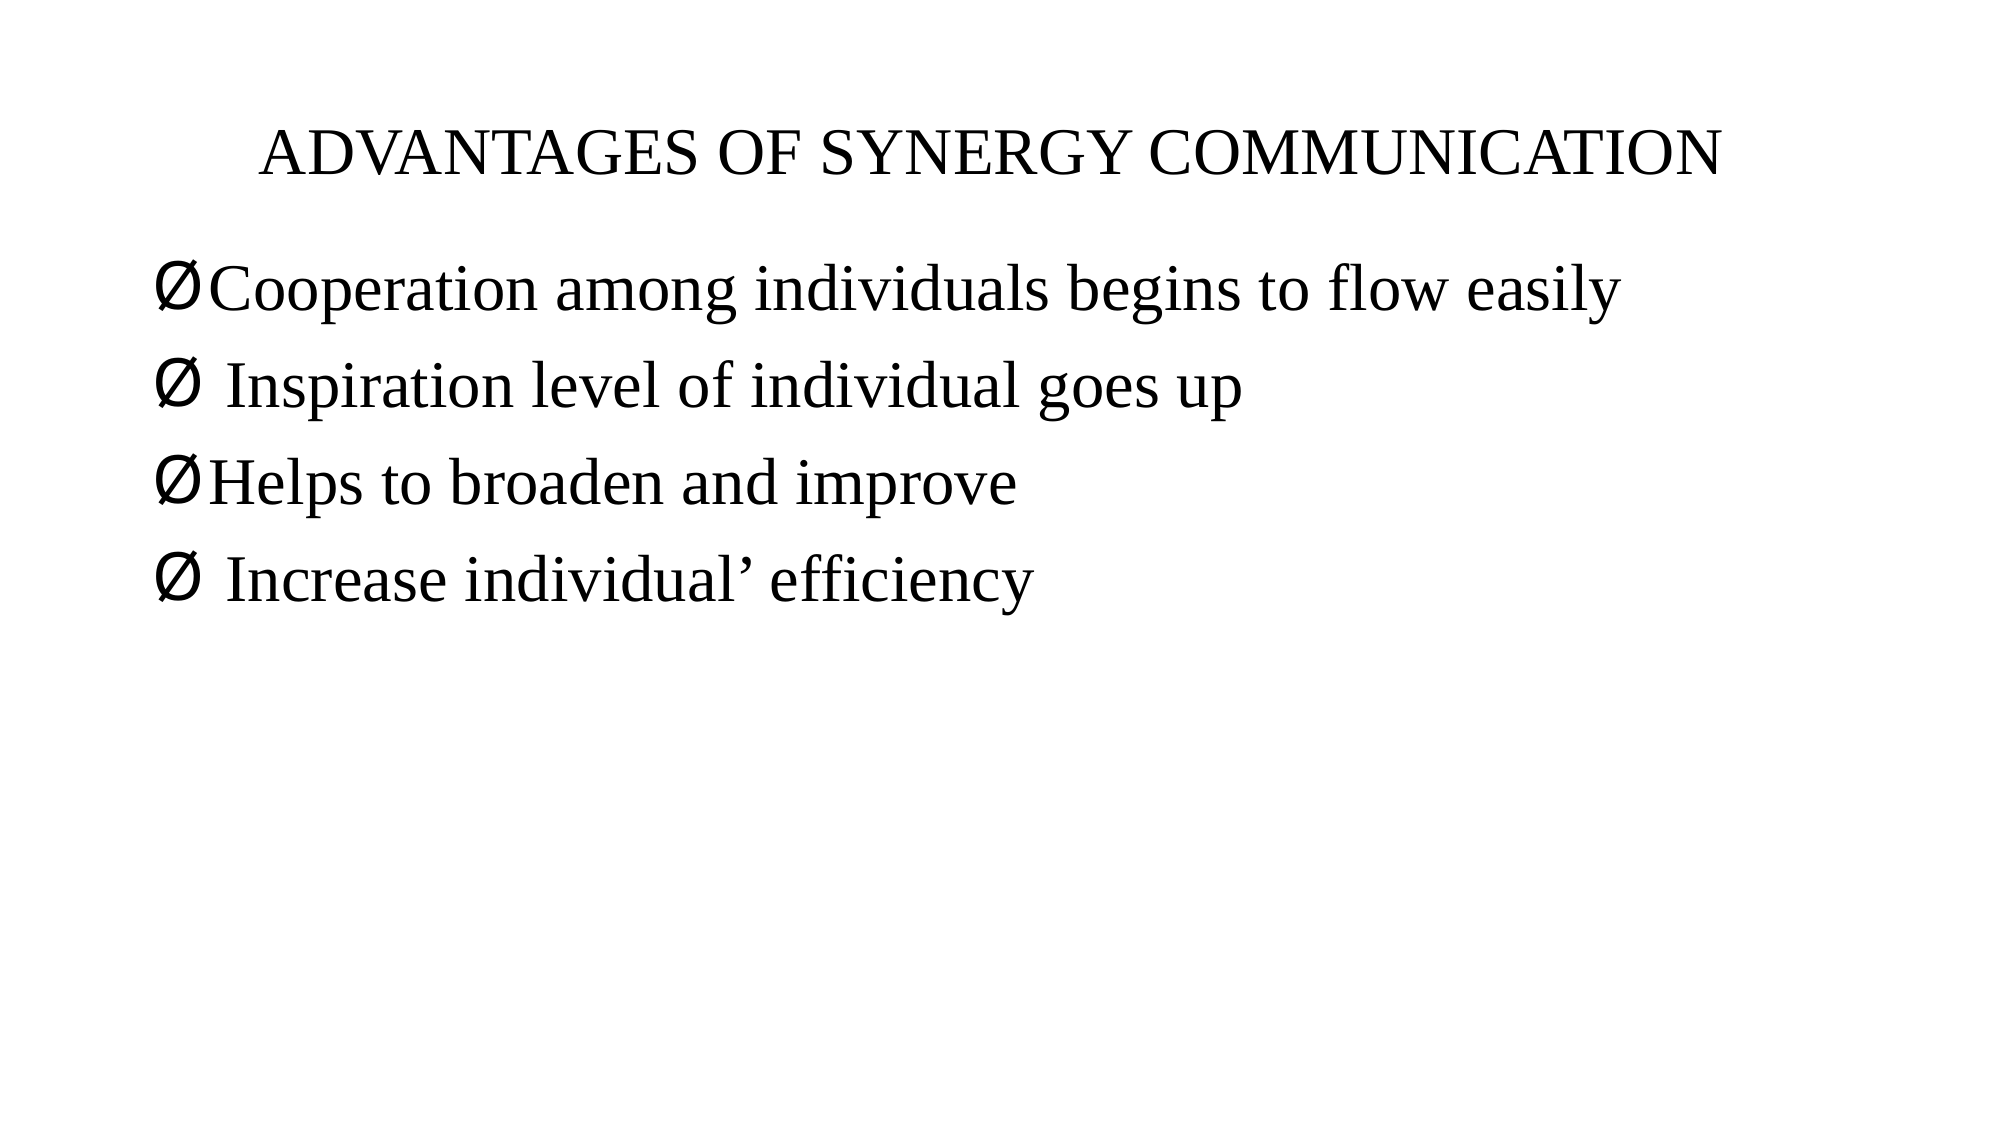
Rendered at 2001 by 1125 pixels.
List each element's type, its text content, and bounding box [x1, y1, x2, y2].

title ADVANTAGES OF SYNERGY COMMUNICATION [137, 59, 1863, 236]
list Cooperation among individuals begins to flow easily Inspiration level of individual goes up Helps to broaden and improve Increase individual’ efficiency [137, 236, 1863, 1014]
